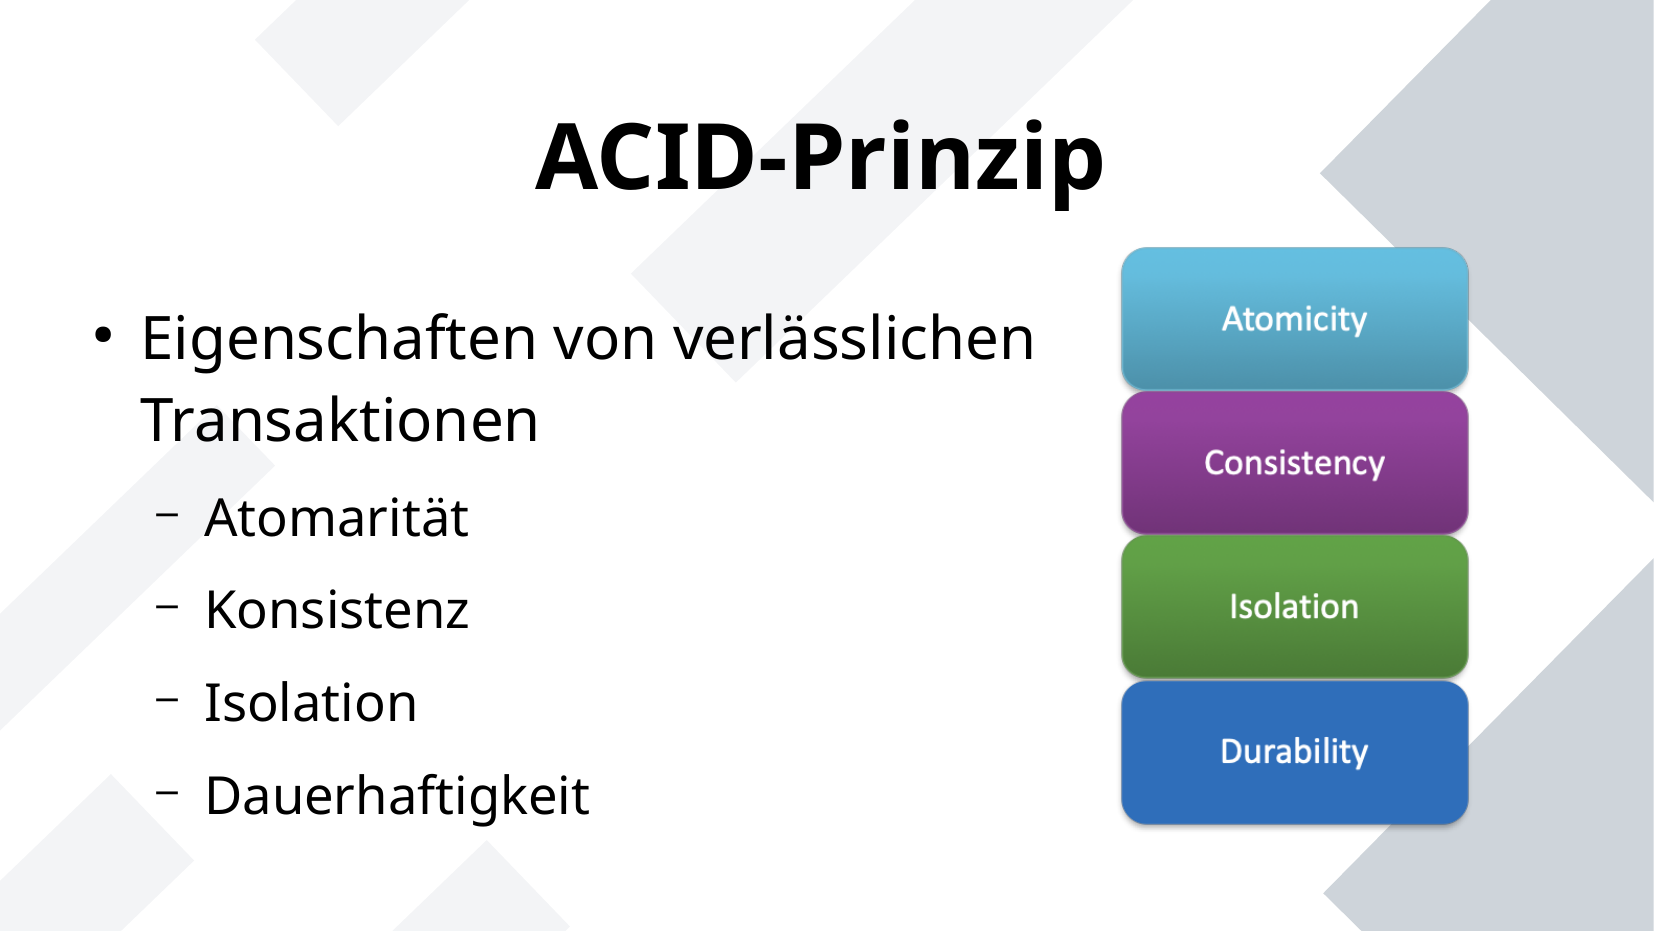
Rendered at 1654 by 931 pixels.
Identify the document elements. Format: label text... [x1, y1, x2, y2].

list Eigenschaften von verlässlichen Transaktionen Atomarität Konsistenz Isolation Dauerhaftigkeit [76, 295, 1113, 835]
title ACID-Prinzip [76, 76, 1565, 233]
picture [1113, 243, 1477, 835]
